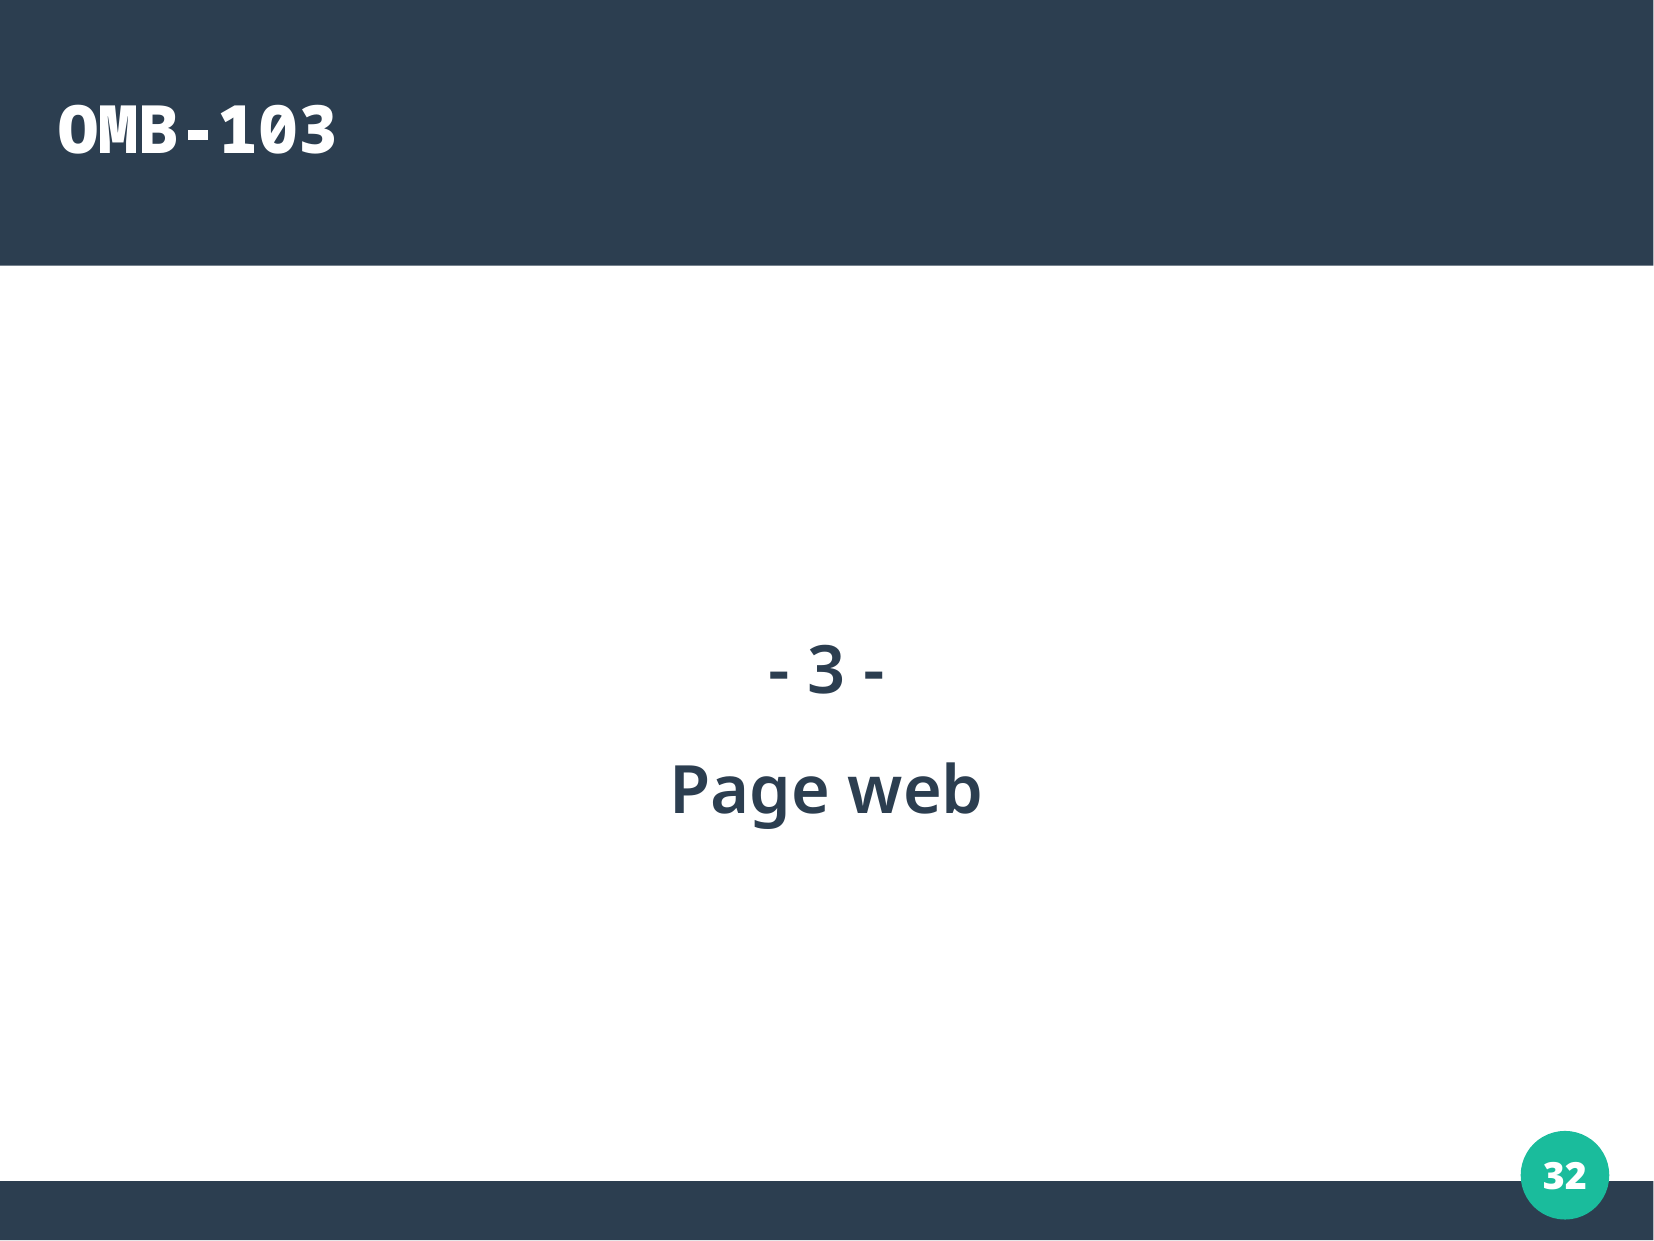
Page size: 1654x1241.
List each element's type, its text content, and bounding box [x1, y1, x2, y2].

list - 3 - Page web [0, 270, 1654, 1186]
title OMB-103 [59, 49, 1595, 207]
